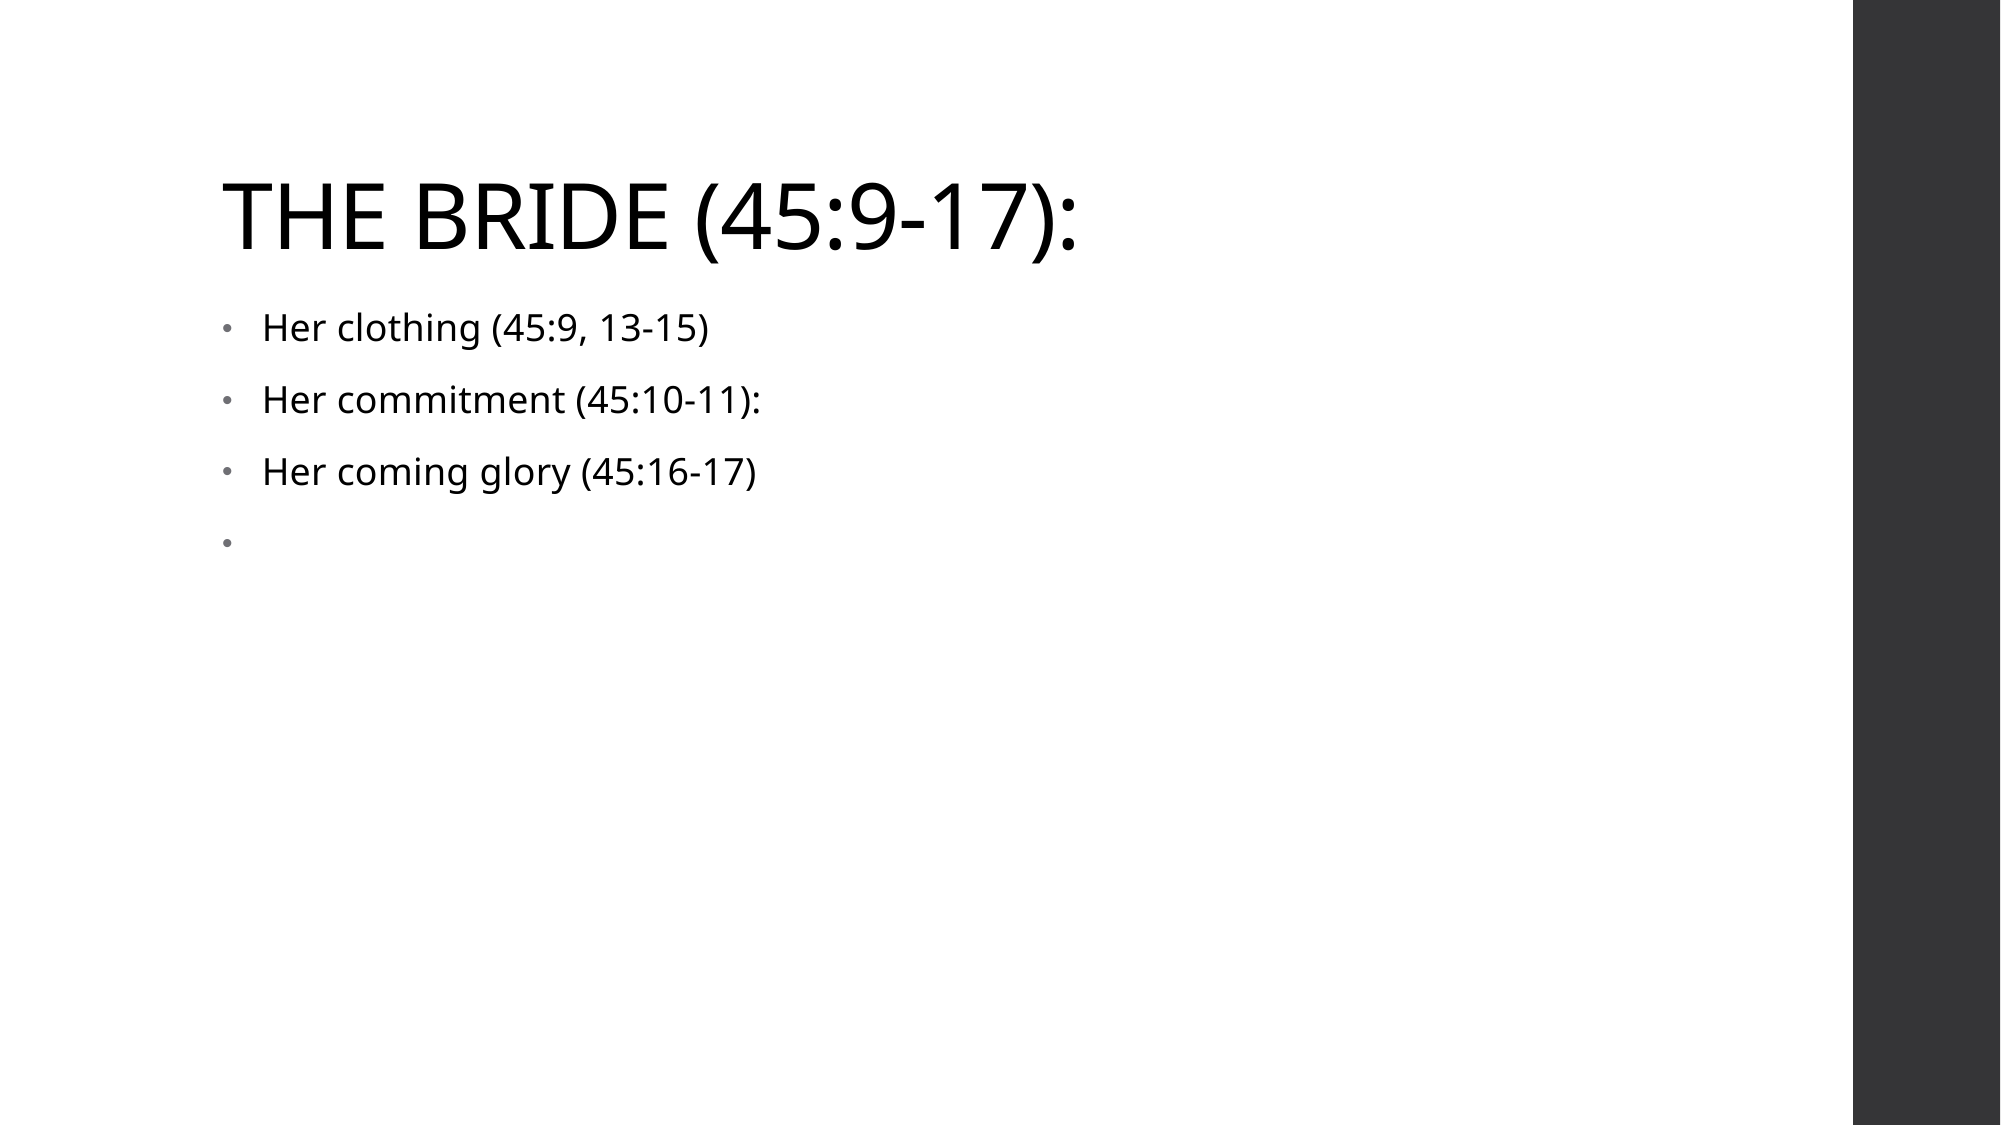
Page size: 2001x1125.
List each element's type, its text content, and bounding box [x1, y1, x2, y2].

title THE BRIDE (45:9-17): [206, 60, 1797, 278]
list Her clothing (45:9, 13-15) Her commitment (45:10-11): Her coming glory (45:16-17) [206, 299, 1617, 1014]
